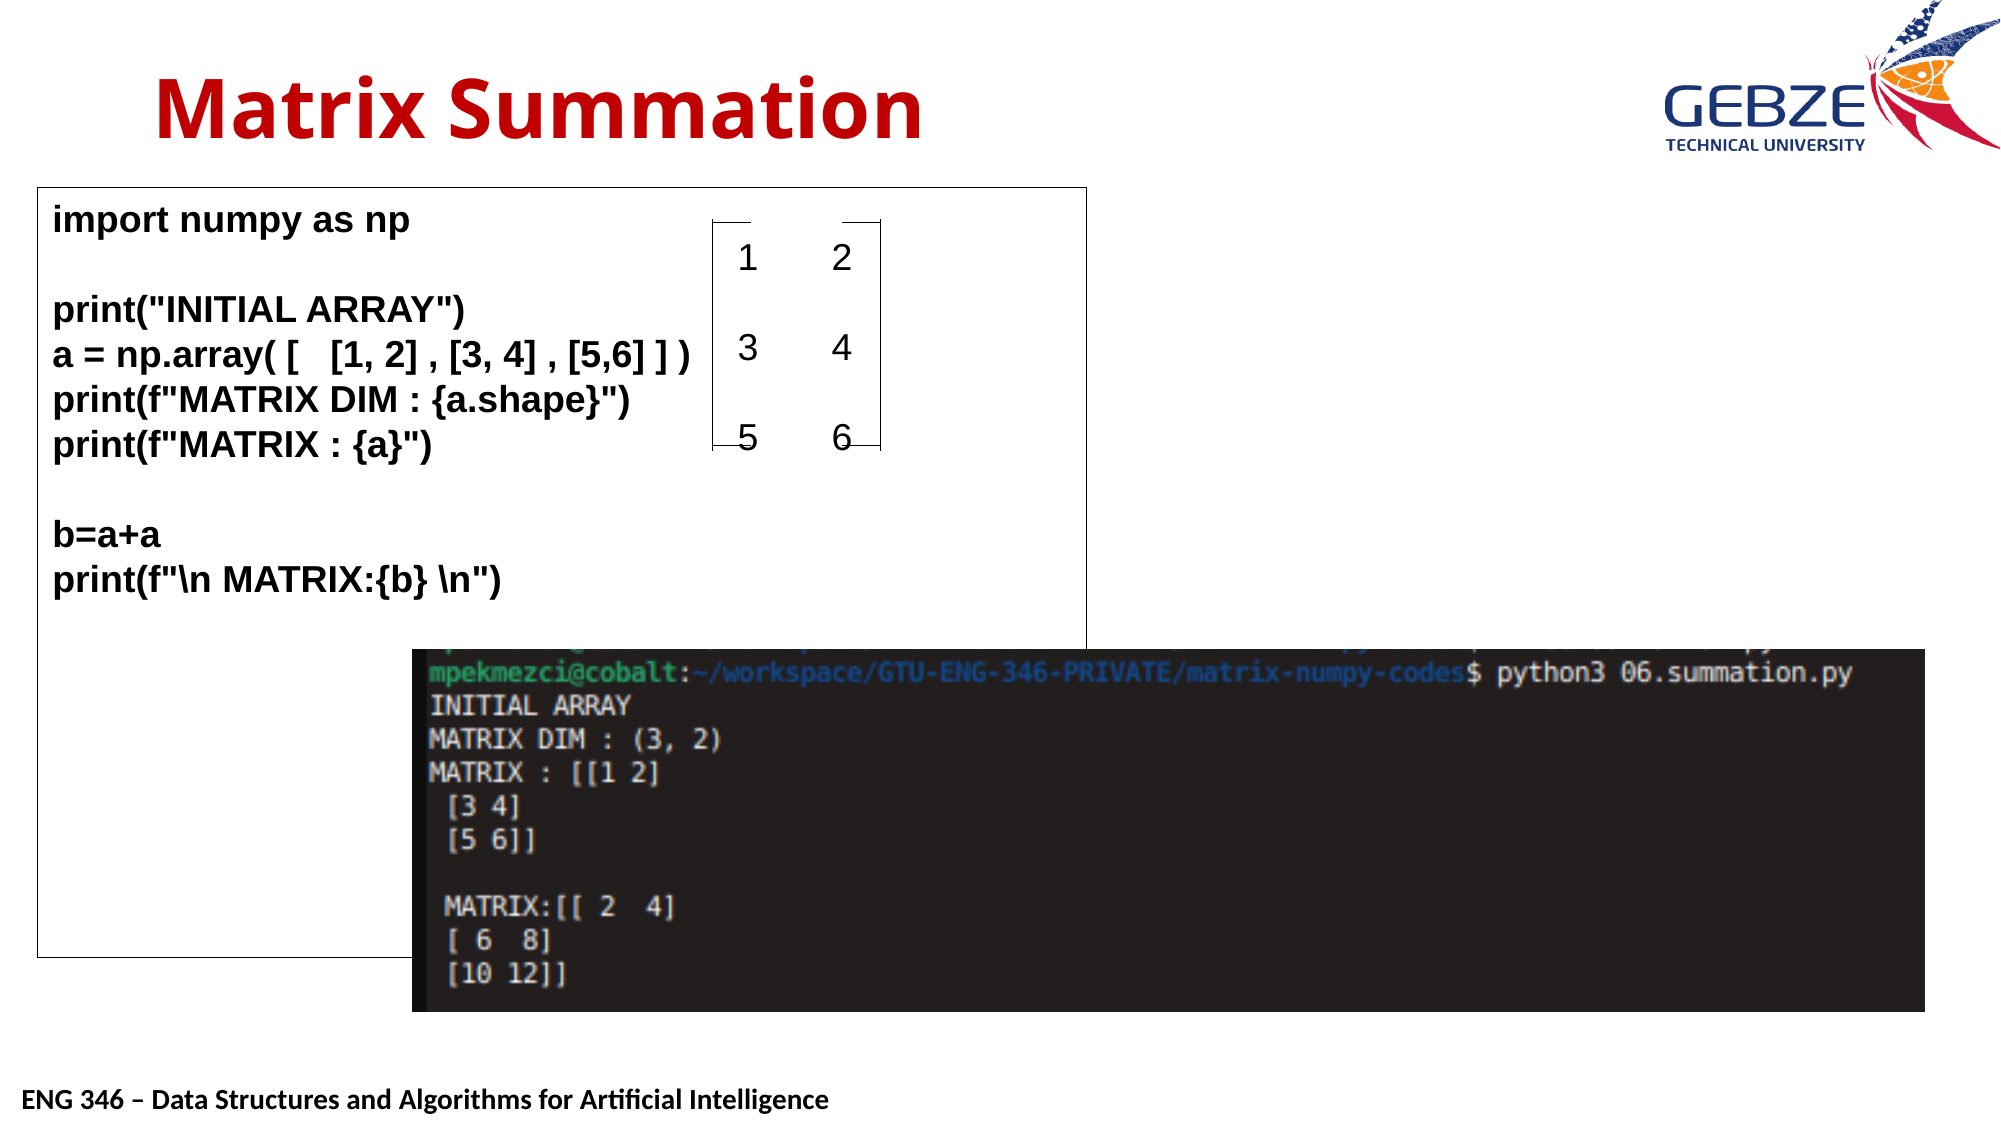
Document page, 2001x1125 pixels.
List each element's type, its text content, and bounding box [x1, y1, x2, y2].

picture [1665, 0, 2001, 151]
text_box import numpy as np print("INITIAL ARRAY") a = np.array( [ [1, 2] , [3, 4] , [5,6] ] ) print(f"MATRIX DIM : {a.shape}") print(f"MATRIX : {a}") b=a+a print(f"\n MATRIX:{b} \n") [37, 187, 1087, 958]
picture [412, 649, 1925, 1012]
title Matrix Summation [137, 59, 1650, 165]
